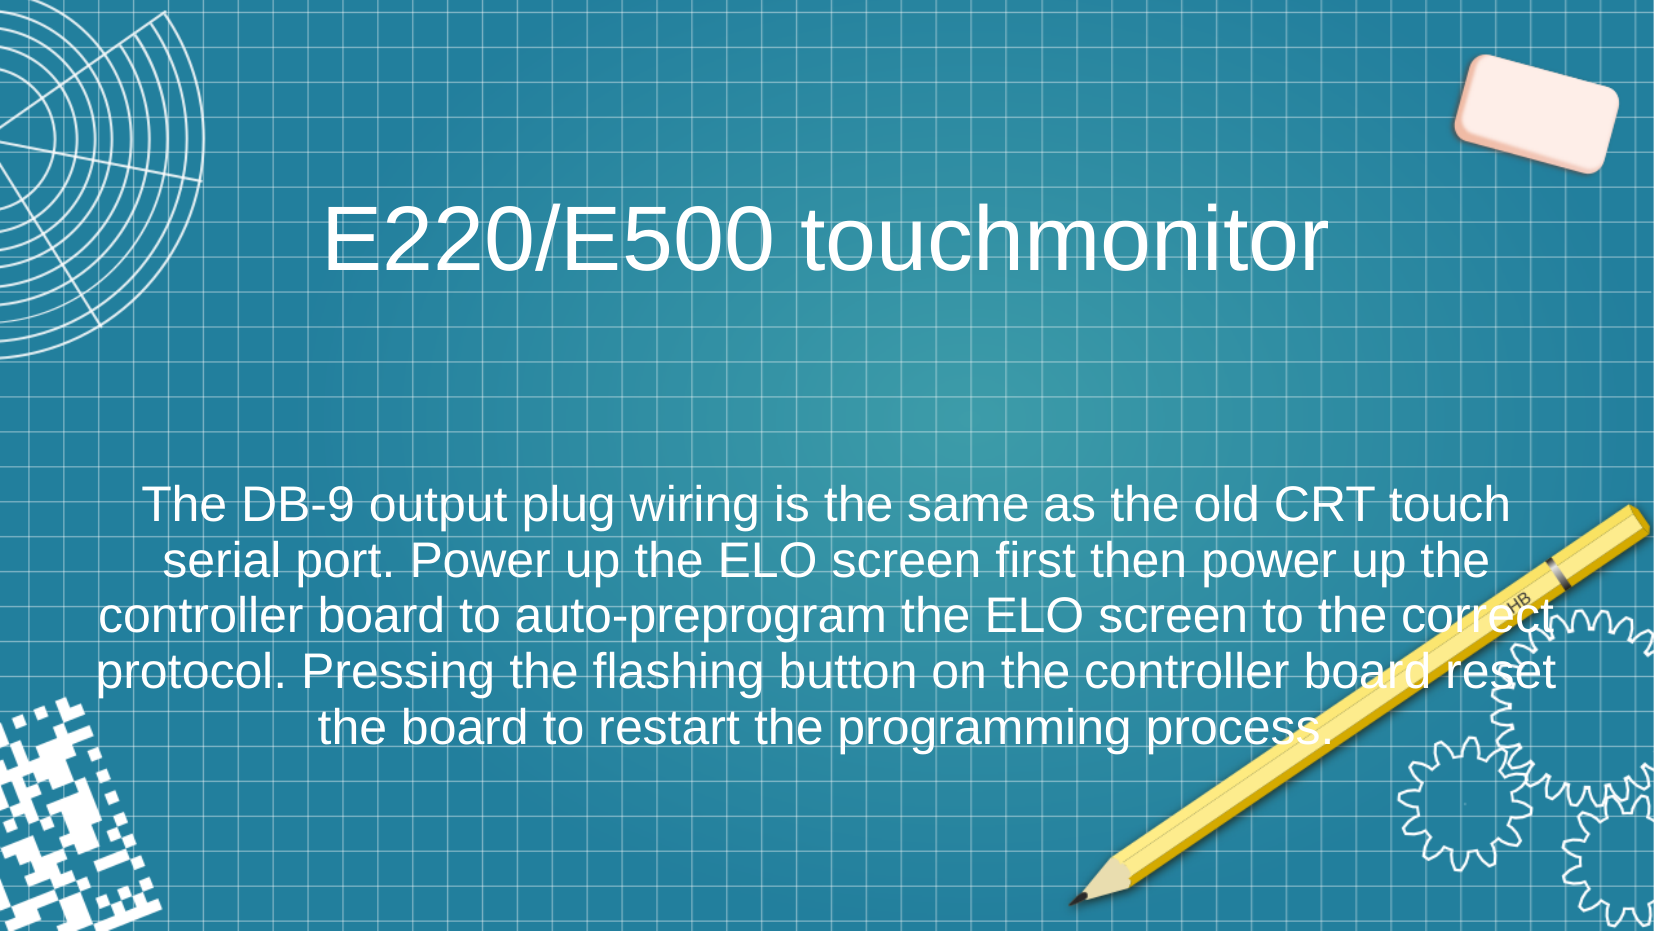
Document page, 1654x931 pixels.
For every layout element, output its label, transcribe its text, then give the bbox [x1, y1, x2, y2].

picture [0, 0, 1654, 931]
title E220/E500 touchmonitor [82, 132, 1571, 346]
subtitle The DB-9 output plug wiring is the same as the old CRT touch serial port. Power up the ELO screen first then power up the controller board to auto-preprogram the ELO screen to the correct protocol. Pressing the flashing button on the controller board reset the board to restart the programming process. [82, 389, 1571, 842]
